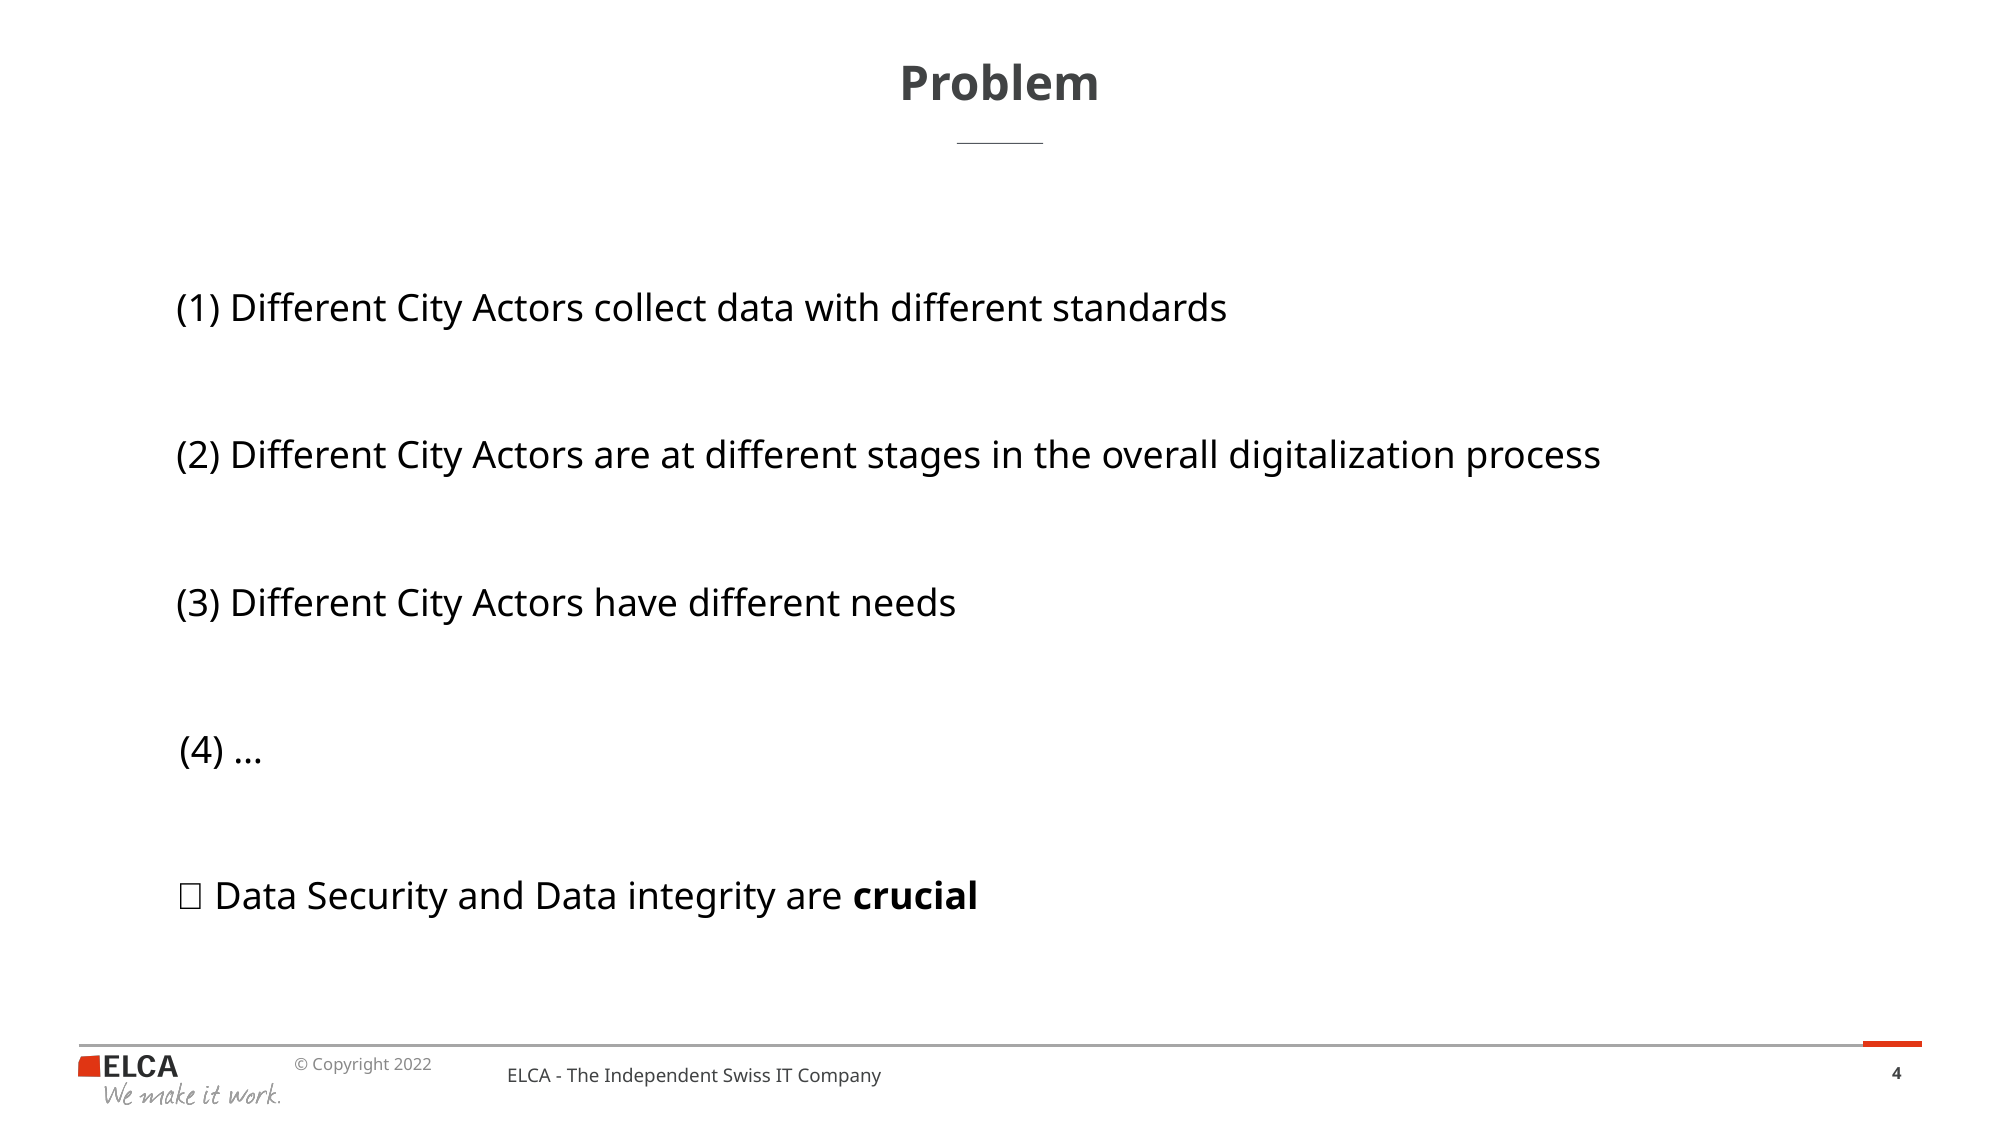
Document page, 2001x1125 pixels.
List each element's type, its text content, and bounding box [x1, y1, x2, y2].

text_box ELCA - The Independent Swiss IT Company [492, 1045, 1860, 1105]
text_box (2) Different City Actors are at different stages in the overall digitalization process [161, 423, 1839, 485]
text_box [1860, 1045, 1934, 1105]
text_box (3) Different City Actors have different needs [161, 571, 1839, 632]
text_box (1) Different City Actors collect data with different standards [161, 276, 1839, 338]
title Problem [93, 51, 1907, 144]
text_box  Data Security and Data integrity are crucial [161, 865, 1839, 926]
text_box (4) … [164, 718, 1842, 779]
